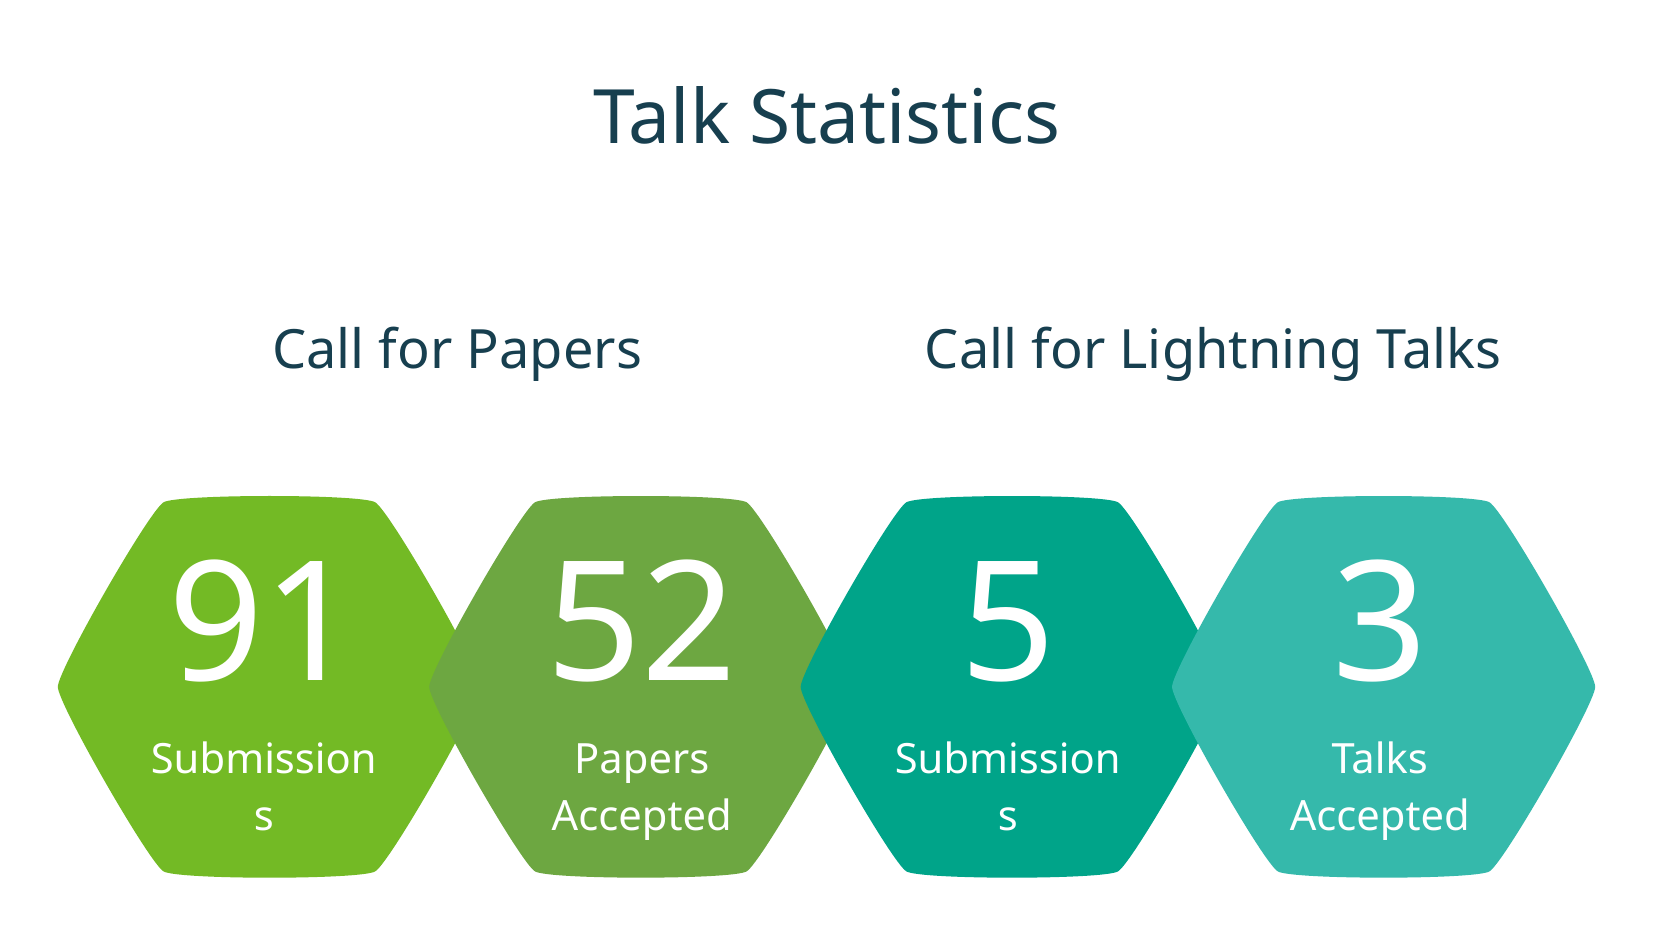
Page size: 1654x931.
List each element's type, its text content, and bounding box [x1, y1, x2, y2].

text_box 5 Submissions [887, 541, 1128, 804]
text_box [524, 496, 758, 515]
text_box 52 Papers Accepted [521, 515, 762, 830]
title Talk Statistics [82, 37, 1571, 193]
text_box 3 Talks Accepted [1259, 515, 1500, 830]
text_box [57, 495, 826, 878]
text_box [1173, 496, 1596, 878]
text_box Call for Lightning Talks [920, 240, 1506, 455]
subtitle Call for Papers [165, 240, 751, 455]
text_box 91 Submissions [143, 541, 384, 804]
